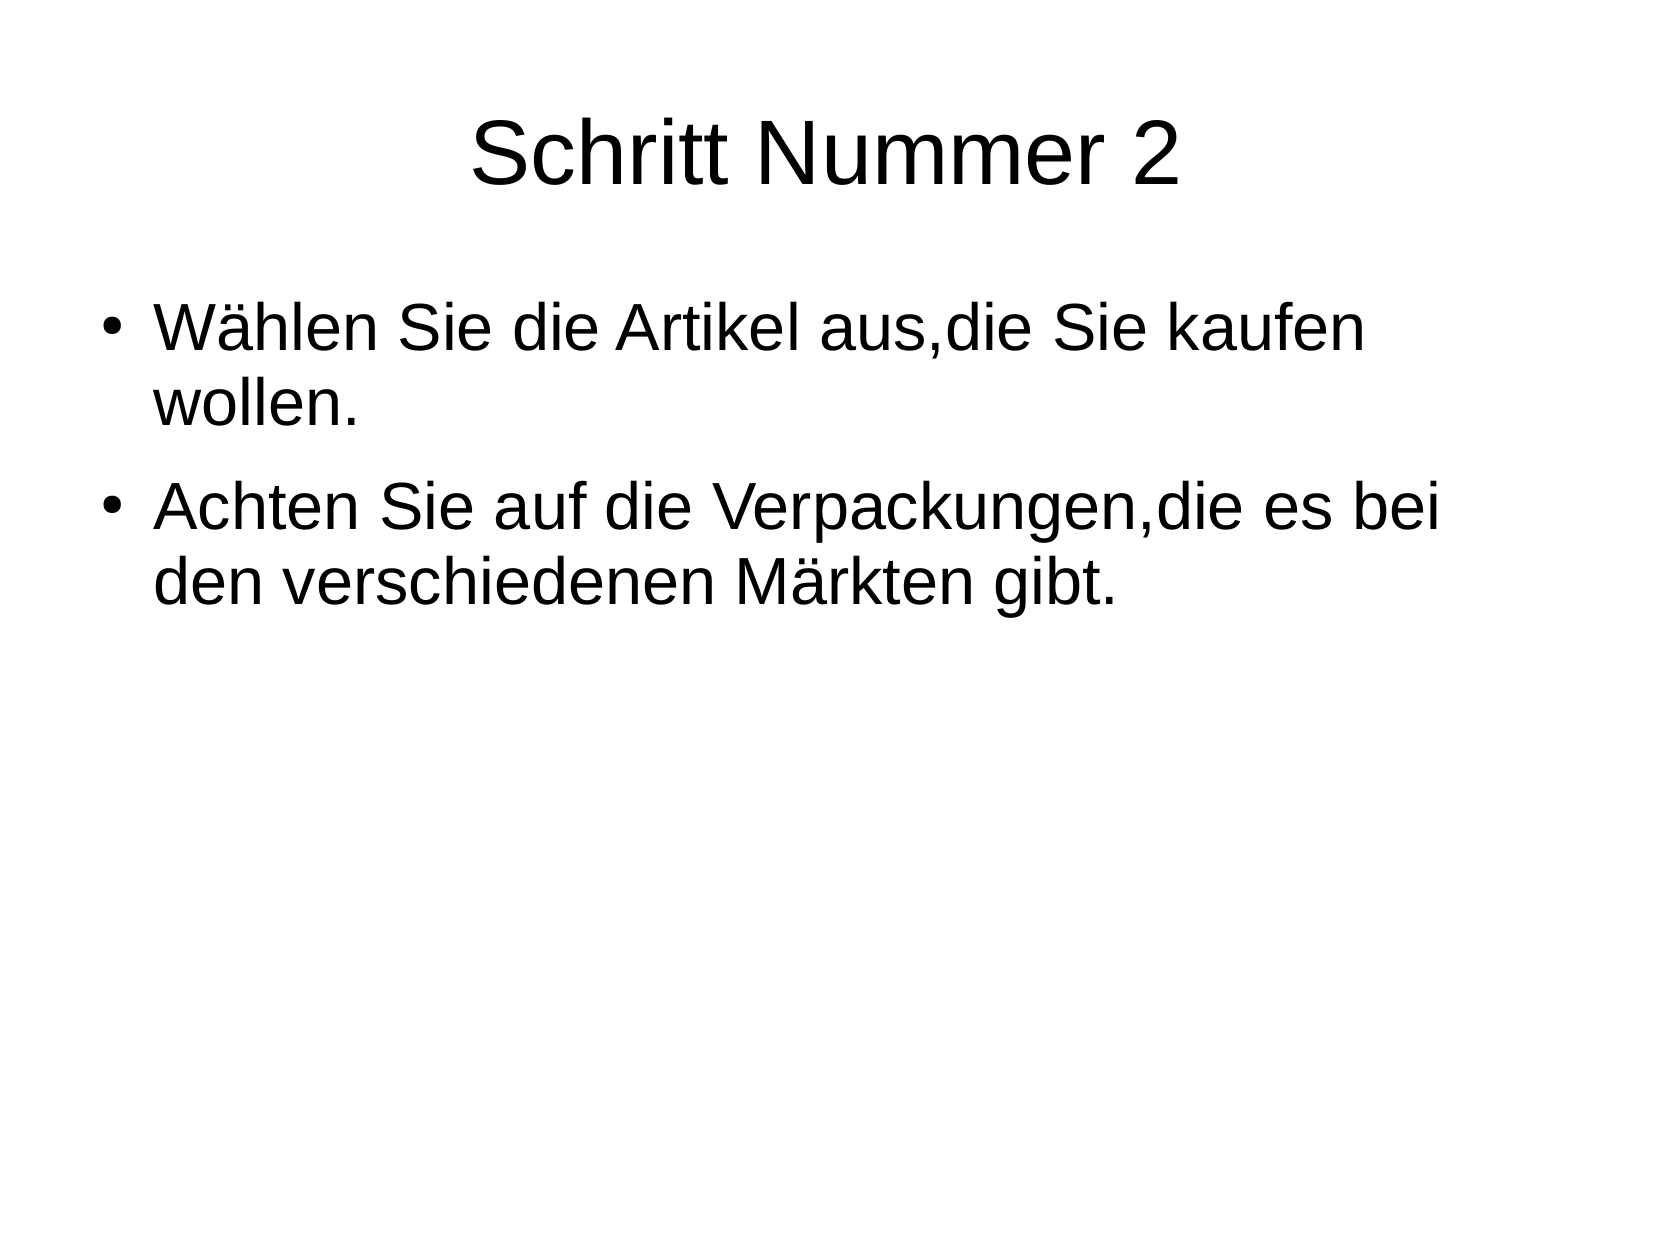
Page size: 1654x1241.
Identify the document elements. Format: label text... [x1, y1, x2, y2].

list Wählen Sie die Artikel aus,die Sie kaufen wollen. Achten Sie auf die Verpackungen,die es bei den verschiedenen Märkten gibt. [82, 290, 1571, 1010]
title Schritt Nummer 2 [82, 49, 1571, 257]
